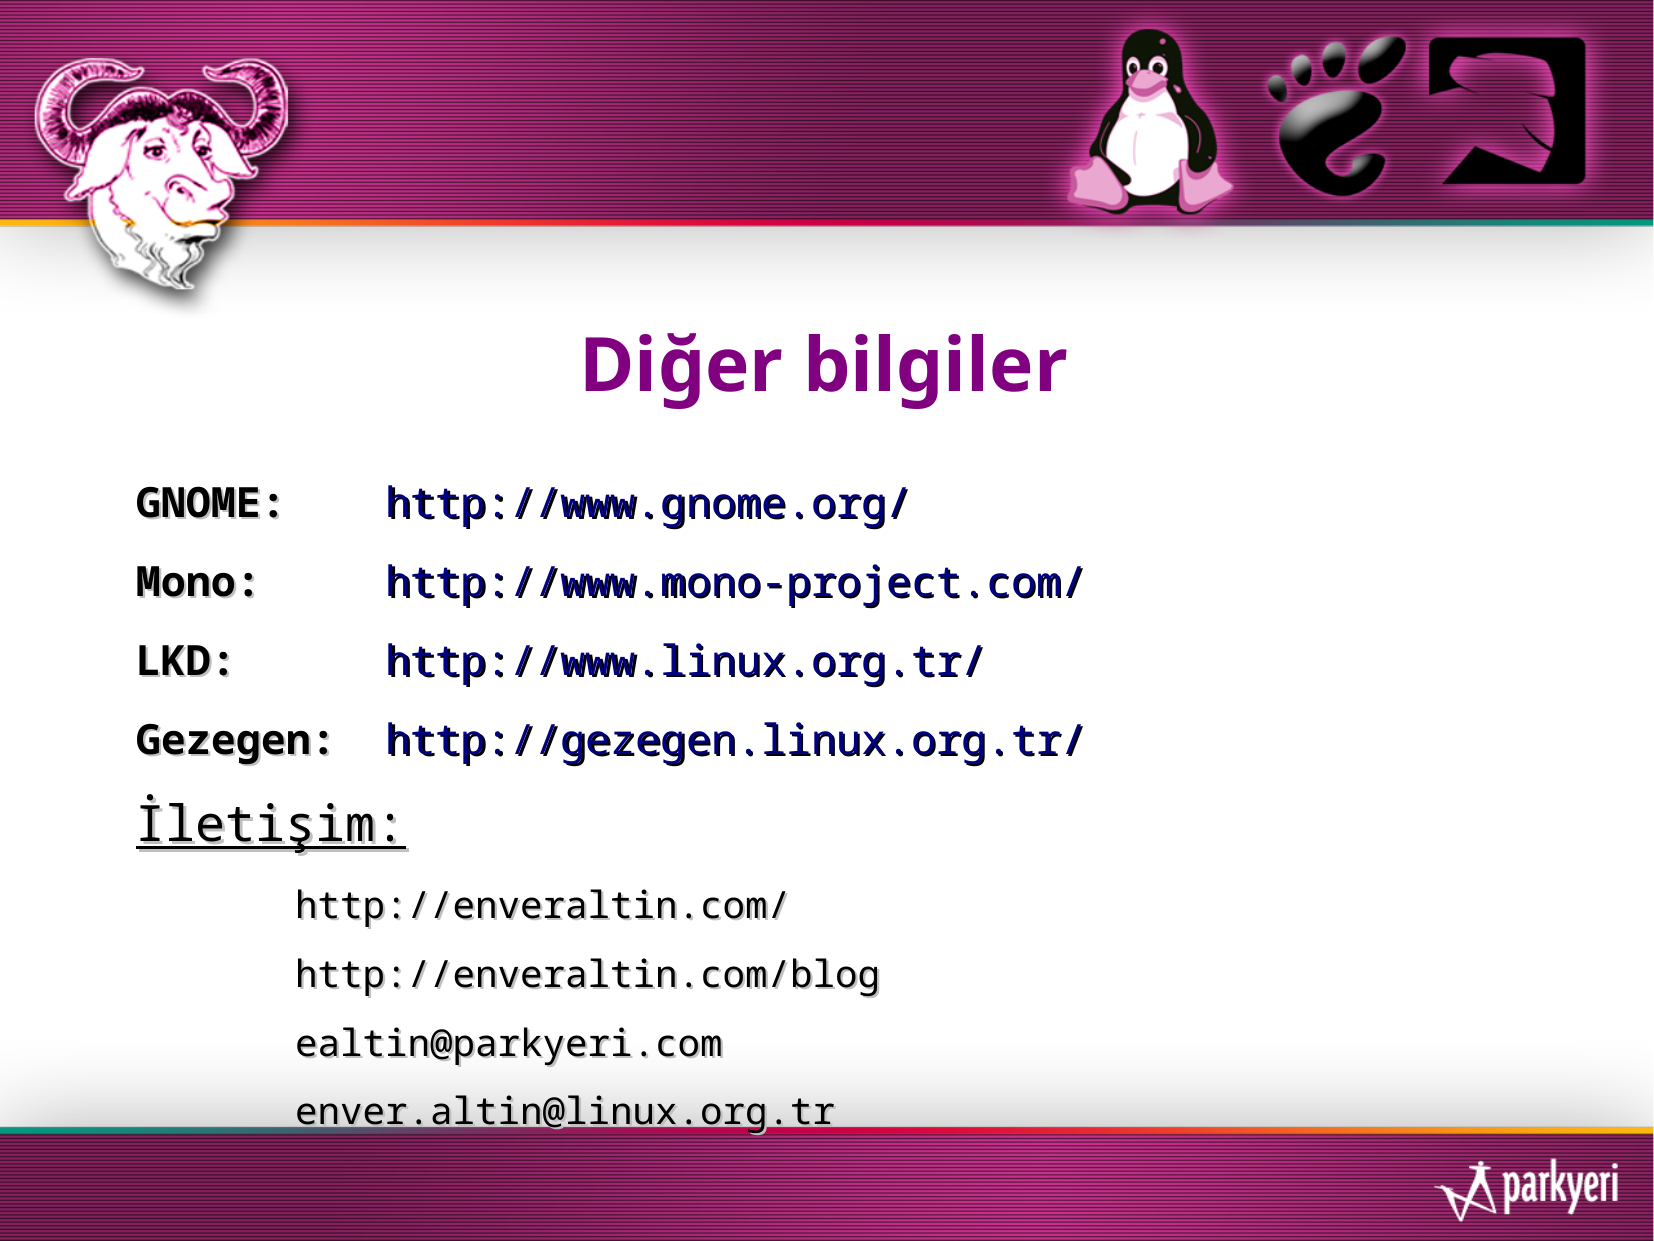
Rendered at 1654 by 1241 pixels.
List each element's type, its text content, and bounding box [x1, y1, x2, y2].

list GNOME: http://www.gnome.org/ Mono: http://www.mono-project.com/ LKD: http://www.linux.org.tr/ Gezegen: http://gezegen.linux.org.tr/ İletişim: http://enveraltin.com/ http://enveraltin.com/blog ealtin@parkyeri.com enver.altin@linux.org.tr [118, 472, 1531, 1103]
picture [0, 0, 1654, 1241]
title Diğer bilgiler [118, 295, 1531, 429]
